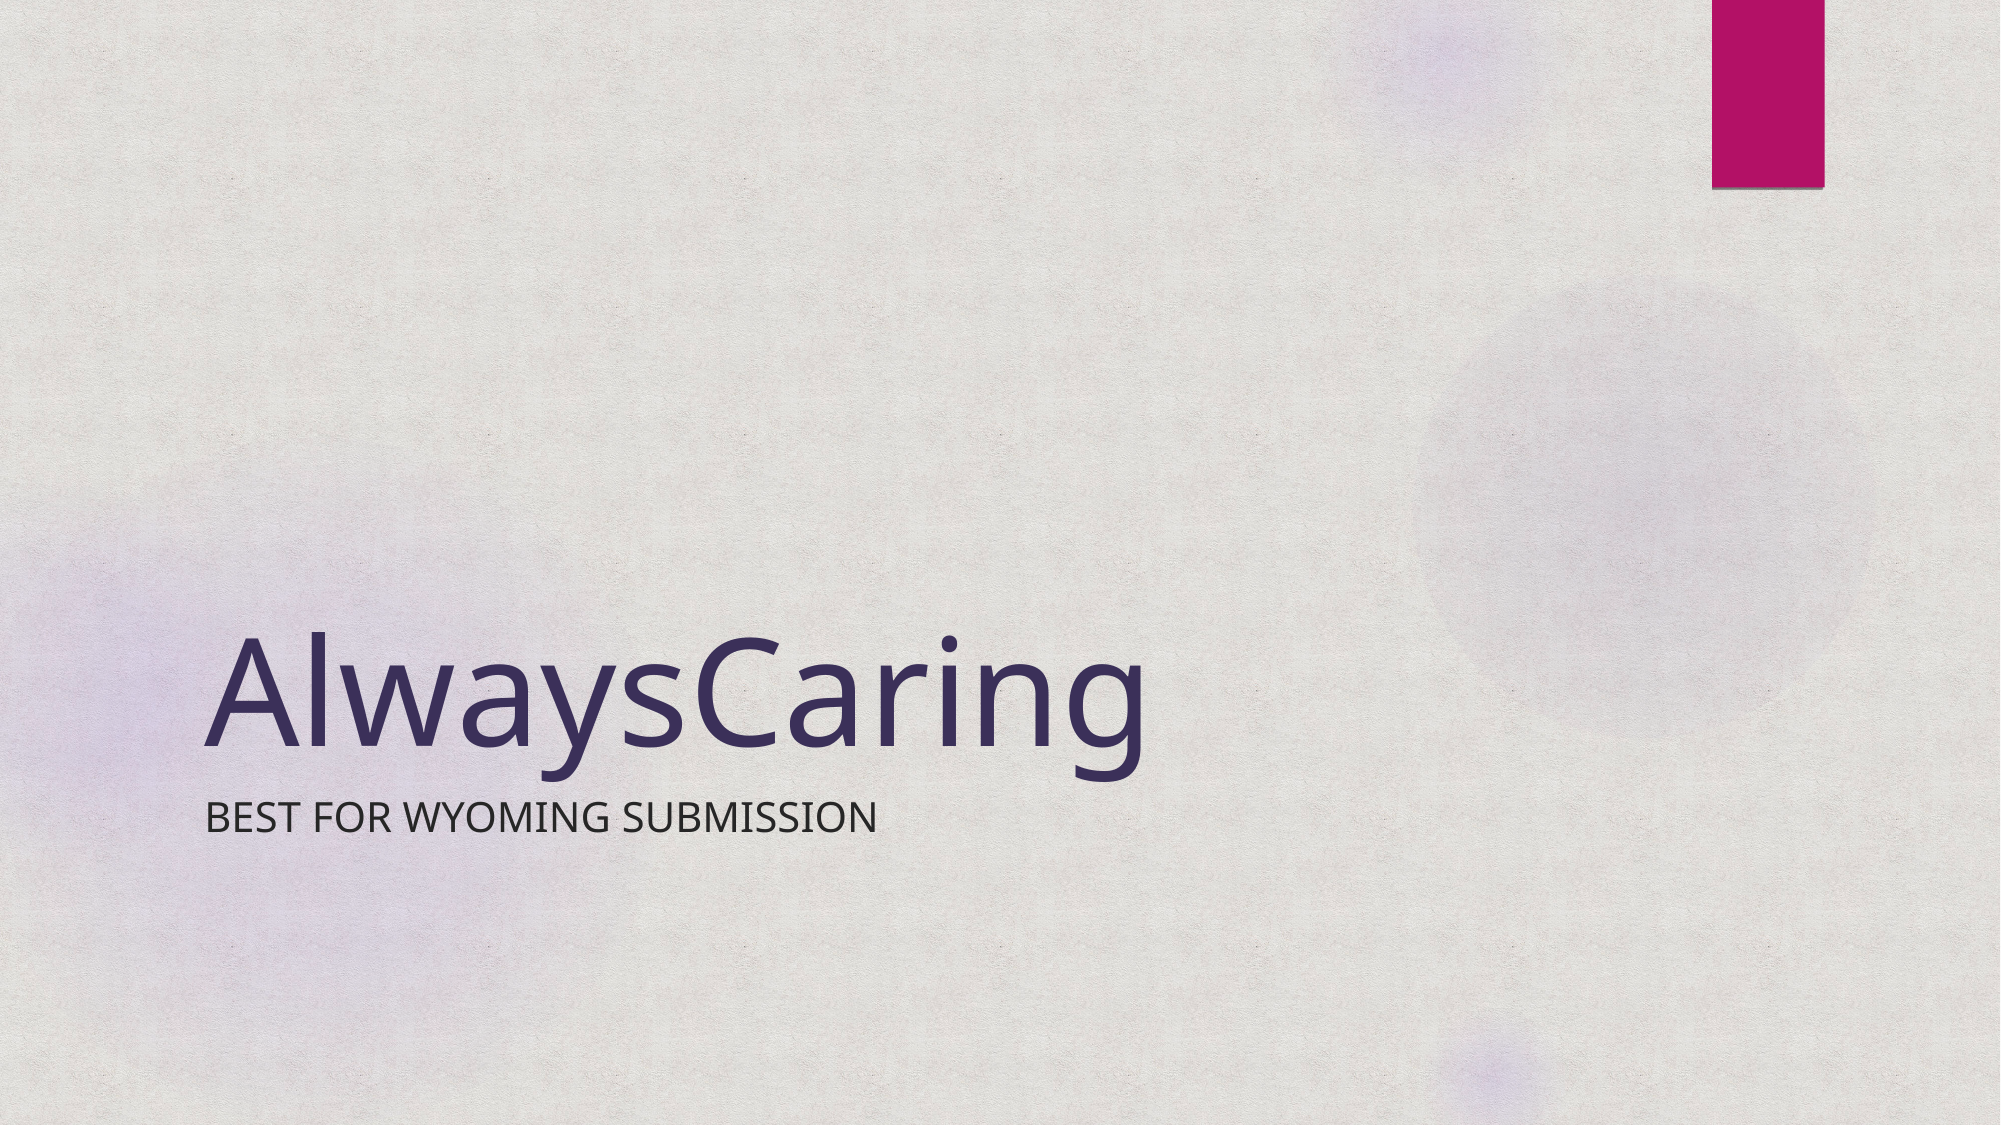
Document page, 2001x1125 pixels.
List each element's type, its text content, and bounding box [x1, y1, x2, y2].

subtitle Best for Wyoming submission [189, 783, 1249, 925]
picture [0, 0, 2001, 1125]
title AlwaysCaring [189, 237, 1249, 783]
